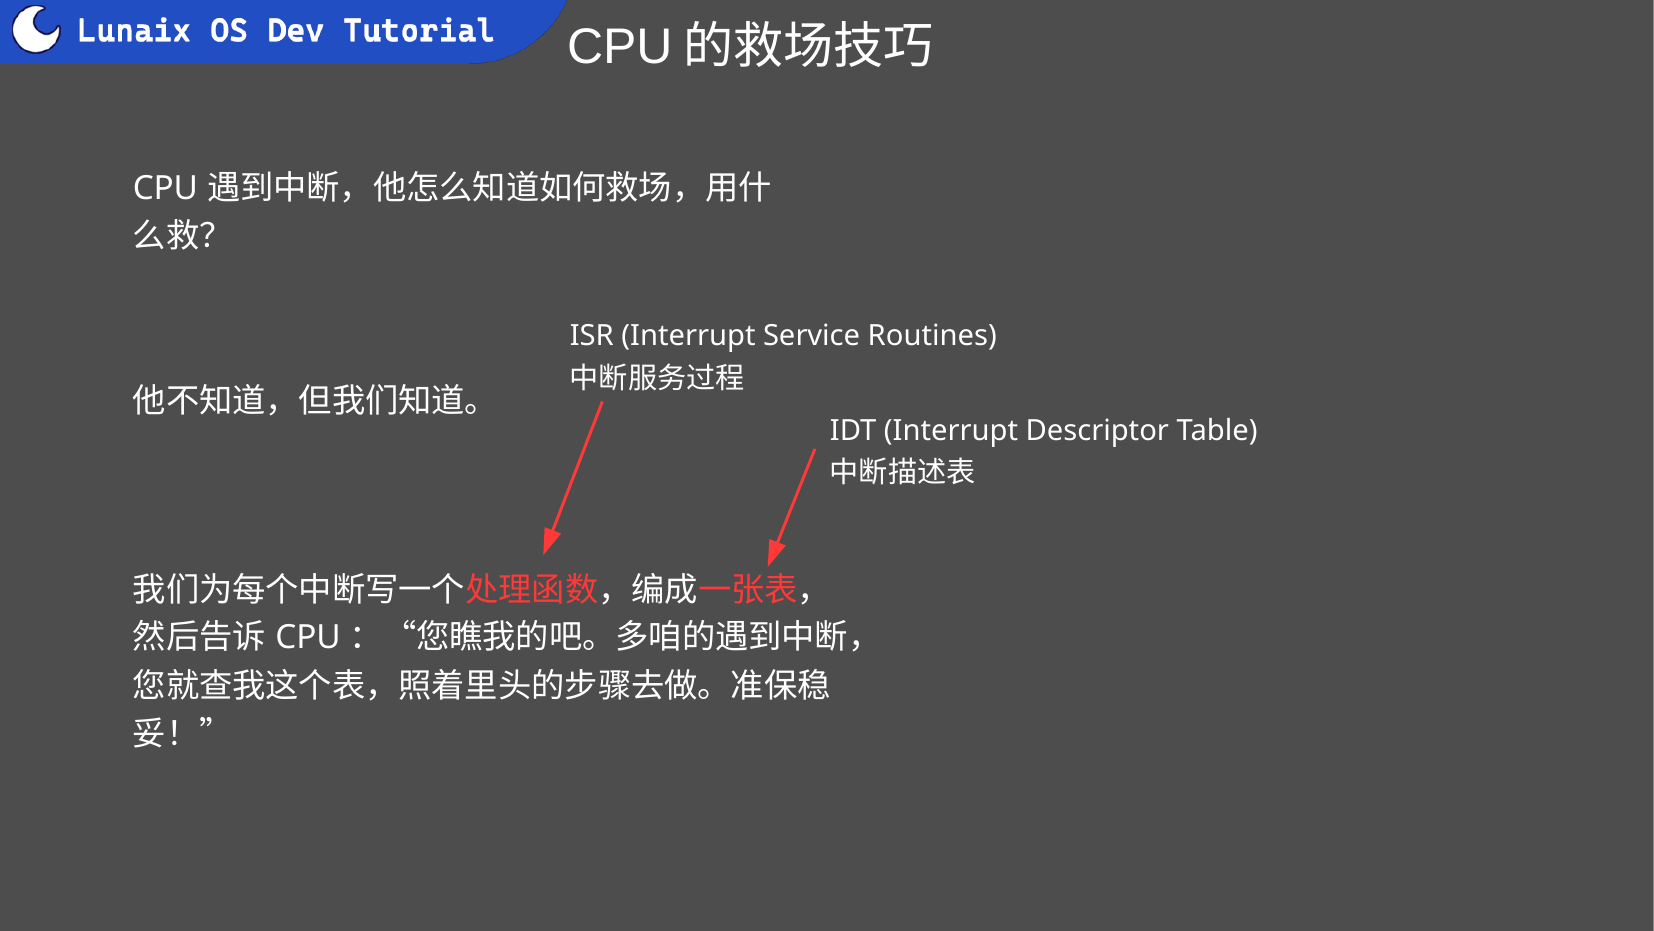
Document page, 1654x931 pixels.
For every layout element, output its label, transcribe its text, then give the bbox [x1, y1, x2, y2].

picture [0, 0, 1654, 931]
text_box CPU遇到中断，他怎么知道如何救场，用什么救？ [118, 153, 804, 265]
text_box IDT (Interrupt Descriptor Table) 中断描述表 [814, 401, 1441, 508]
title CPU的救场技巧 [566, 0, 1654, 83]
text_box 我们为每个中断写一个处理函数，编成一张表，然后告诉CPU：“您瞧我的吧。多咱的遇到中断，您就查我这个表，照着里头的步骤去做。准保稳妥！” [118, 555, 875, 762]
text_box 他不知道，但我们知道。 [118, 366, 520, 438]
text_box ISR (Interrupt Service Routines) 中断服务过程 [555, 307, 1182, 414]
